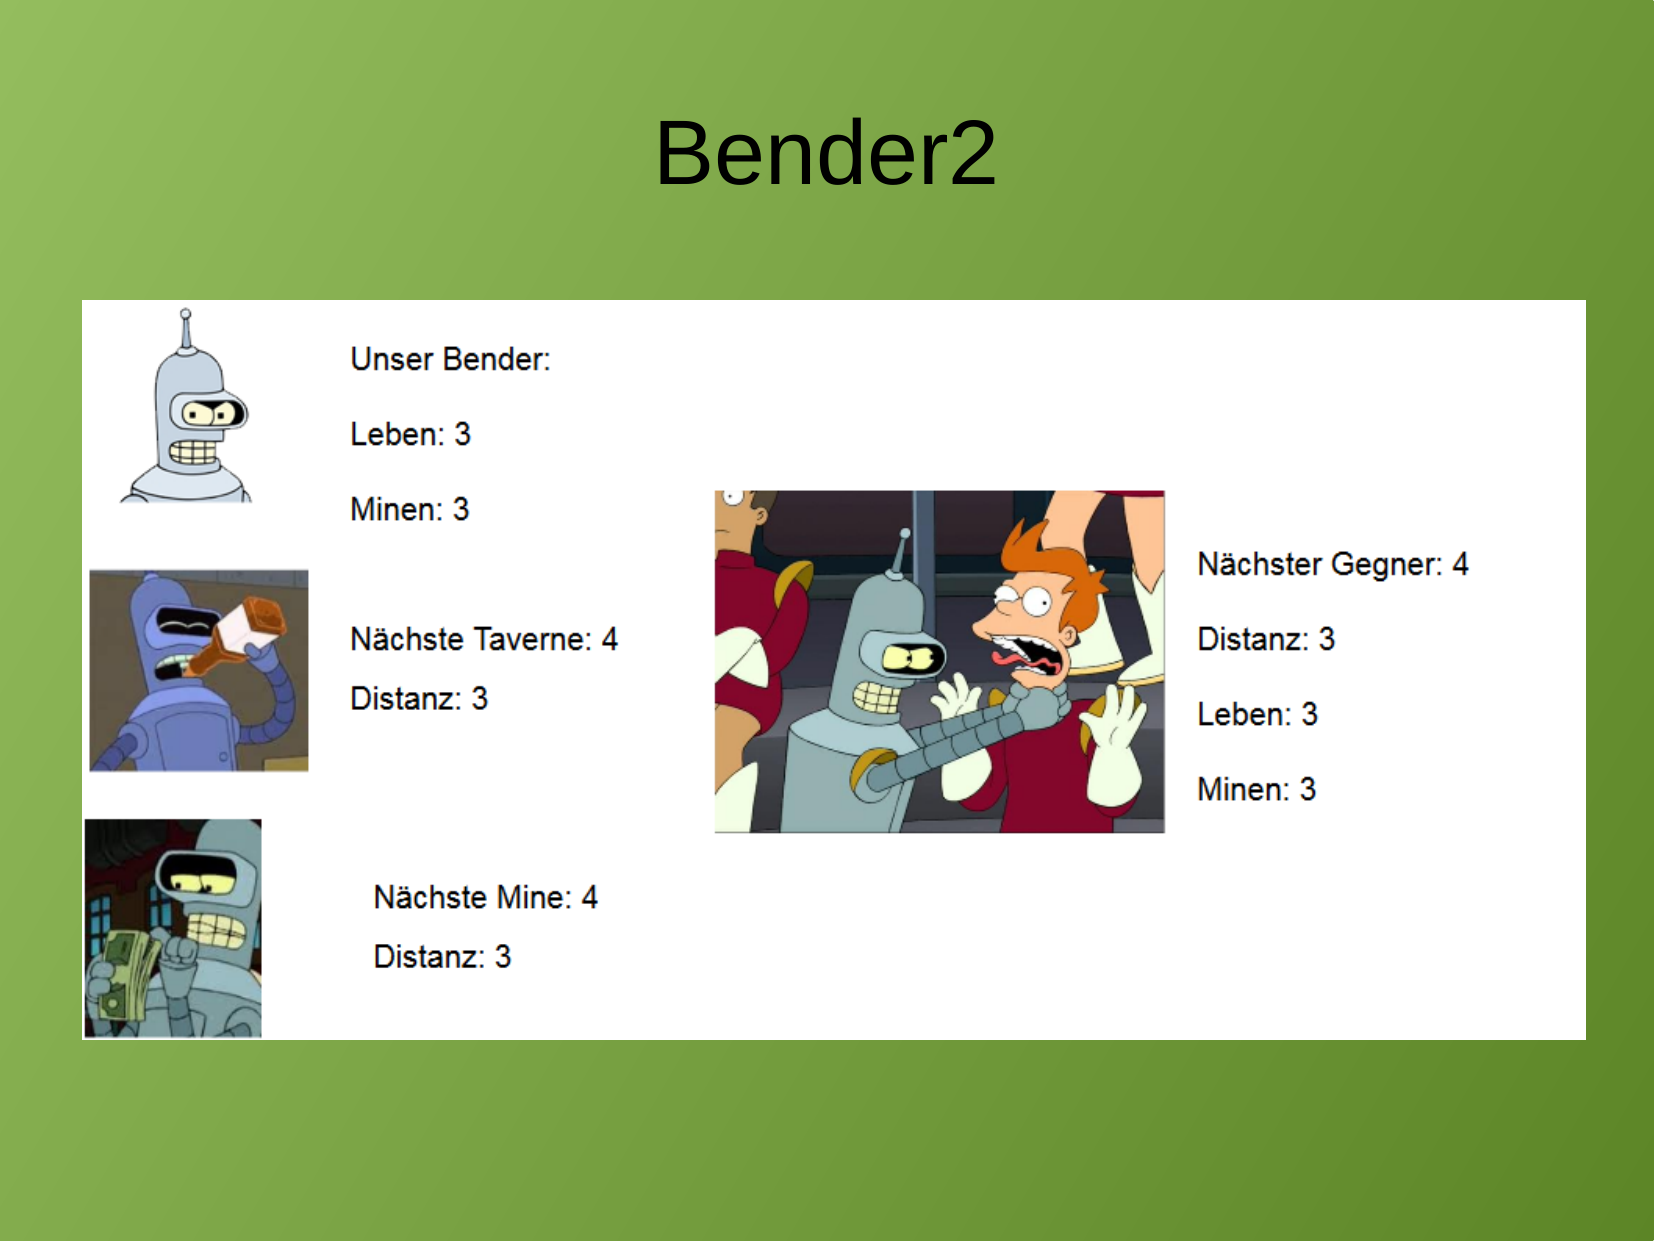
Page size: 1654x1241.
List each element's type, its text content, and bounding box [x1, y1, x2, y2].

picture [82, 300, 1586, 1040]
title Bender2 [82, 49, 1571, 257]
